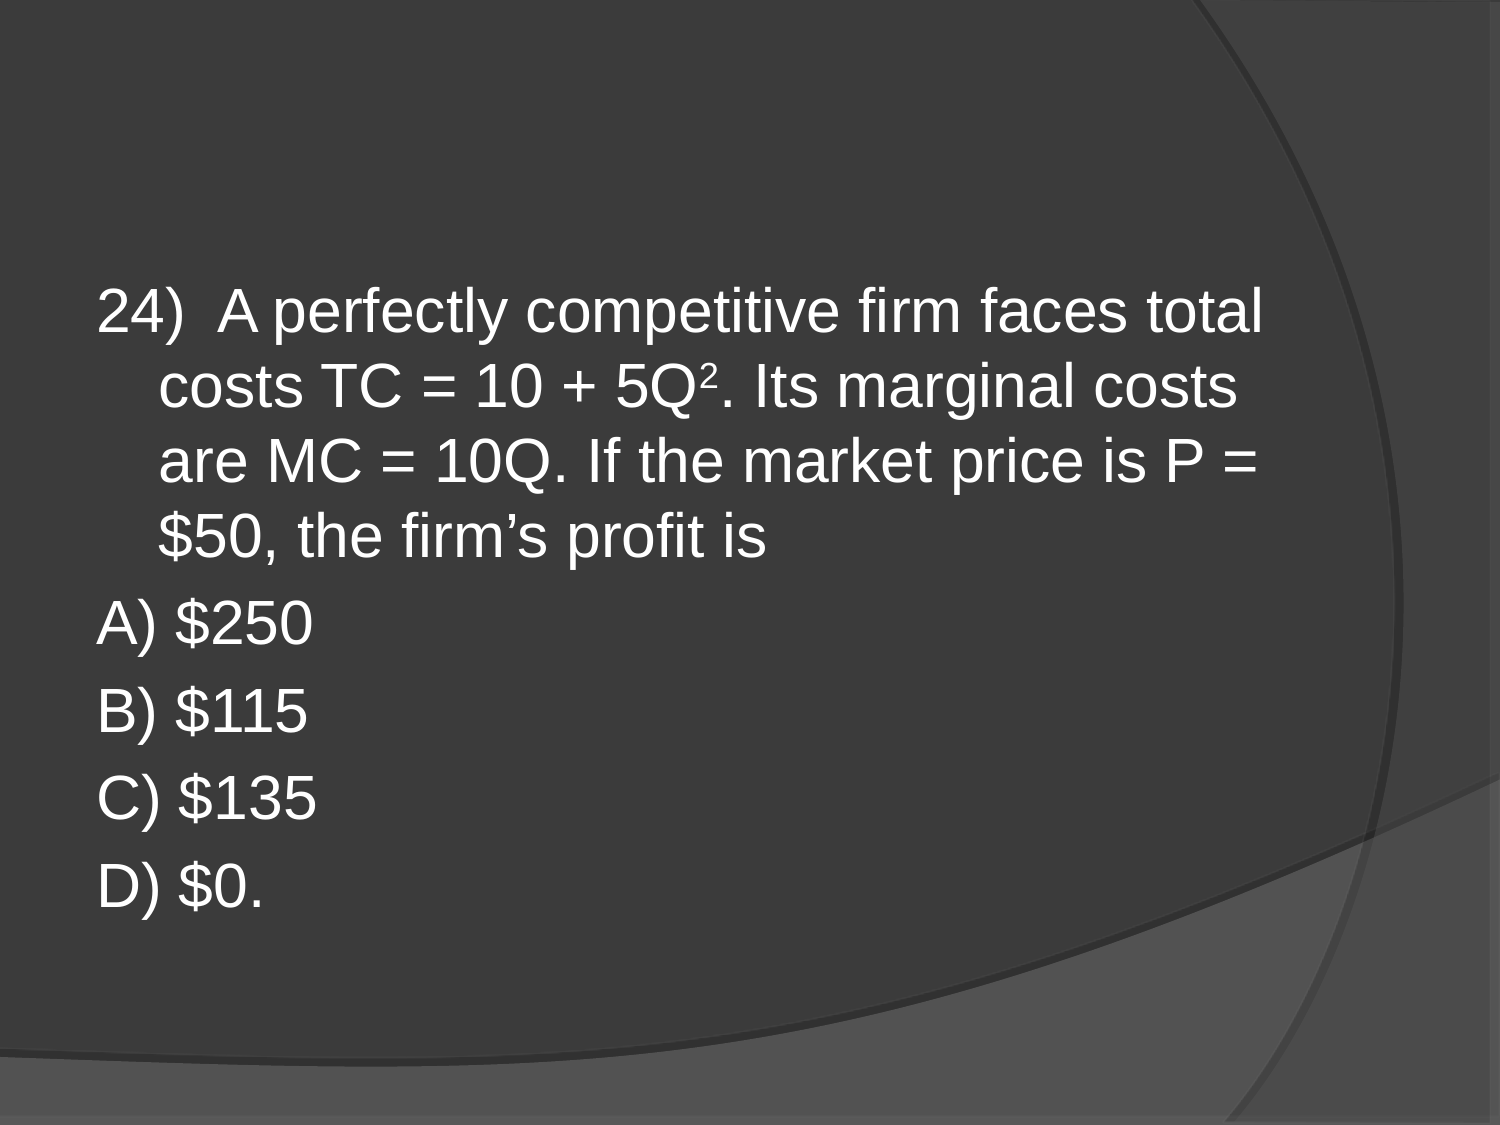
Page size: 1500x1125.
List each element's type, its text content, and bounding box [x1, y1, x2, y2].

list 24) A perfectly competitive firm faces total costs TC = 10 + 5Q2. Its marginal costs are MC = 10Q. If the market price is P = $50, the firm’s profit is A) $250 B) $115 C) $135 D) $0. [75, 262, 1300, 1005]
